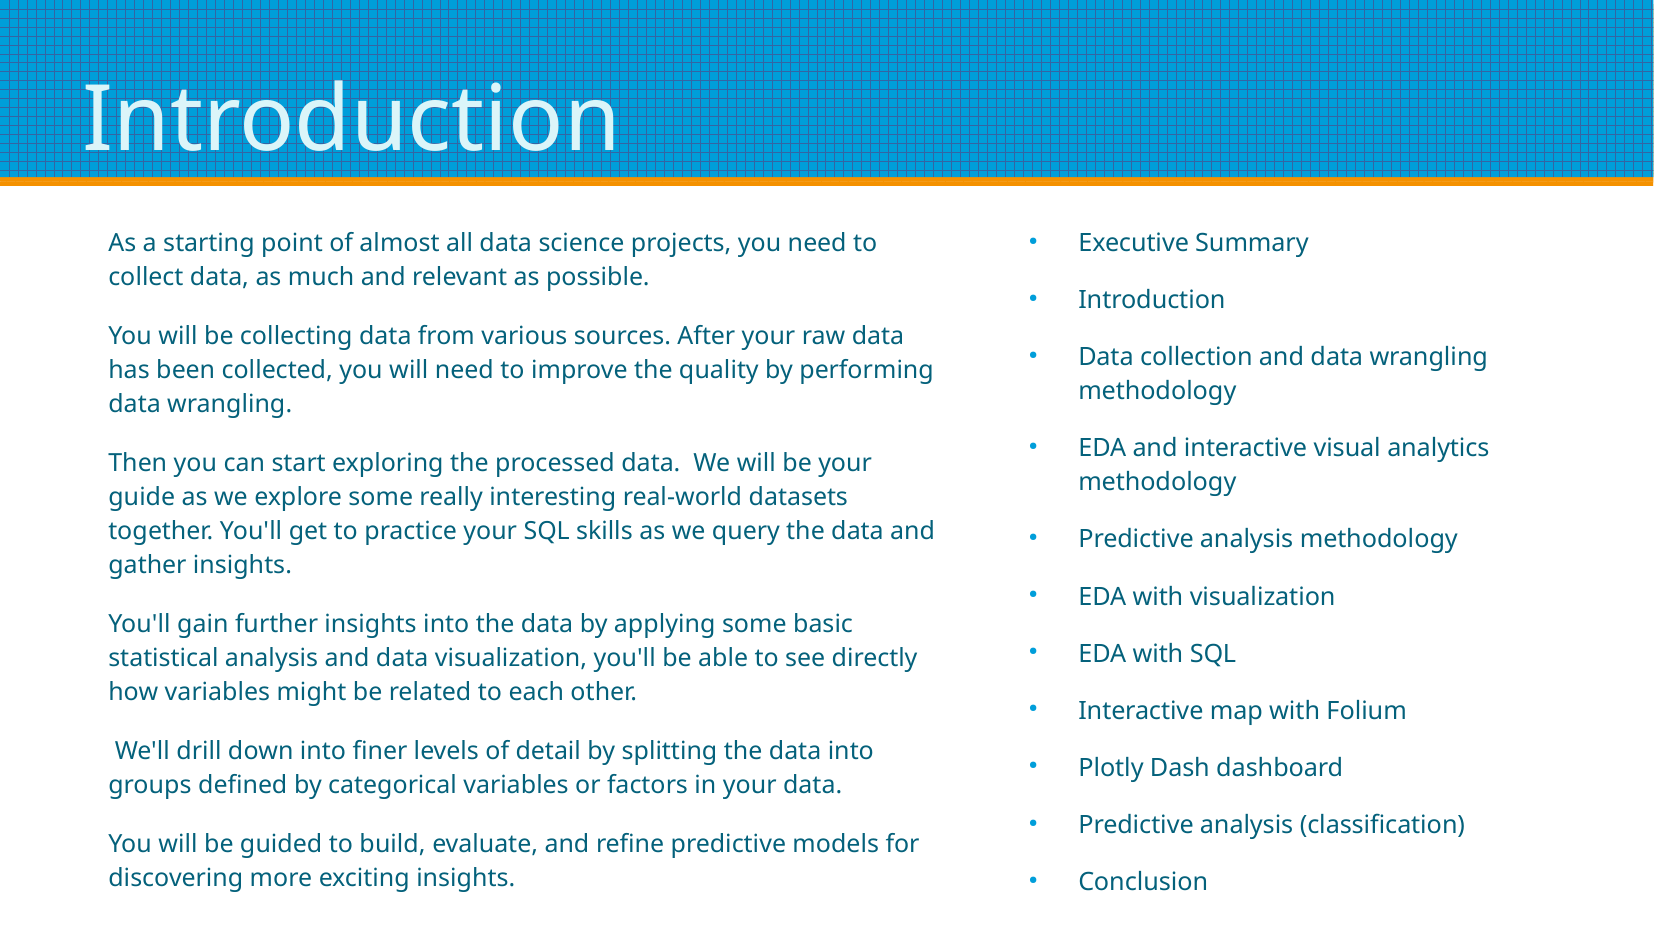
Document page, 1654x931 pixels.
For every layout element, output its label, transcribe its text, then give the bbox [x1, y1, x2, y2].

title Introduction [82, 14, 1571, 178]
list Executive Summary Introduction Data collection and data wrangling methodology EDA and interactive visual analytics methodology Predictive analysis methodology EDA with visualization EDA with SQL Interactive map with Folium Plotly Dash dashboard Predictive analysis (classification) Conclusion [1012, 225, 1613, 901]
list As a starting point of almost all data science projects, you need to collect data, as much and relevant as possible. You will be collecting data from various sources. After your raw data has been collected, you will need to improve the quality by performing data wrangling. Then you can start exploring the processed data. We will be your guide as we explore some really interesting real-world datasets together. You'll get to practice your SQL skills as we query the data and gather insights. You'll gain further insights into the data by applying some basic statistical analysis and data visualization, you'll be able to see directly how variables might be related to each other. We'll drill down into finer levels of detail by splitting the data into groups defined by categorical variables or factors in your data. You will be guided to build, evaluate, and refine predictive models for discovering more exciting insights. [37, 225, 938, 901]
